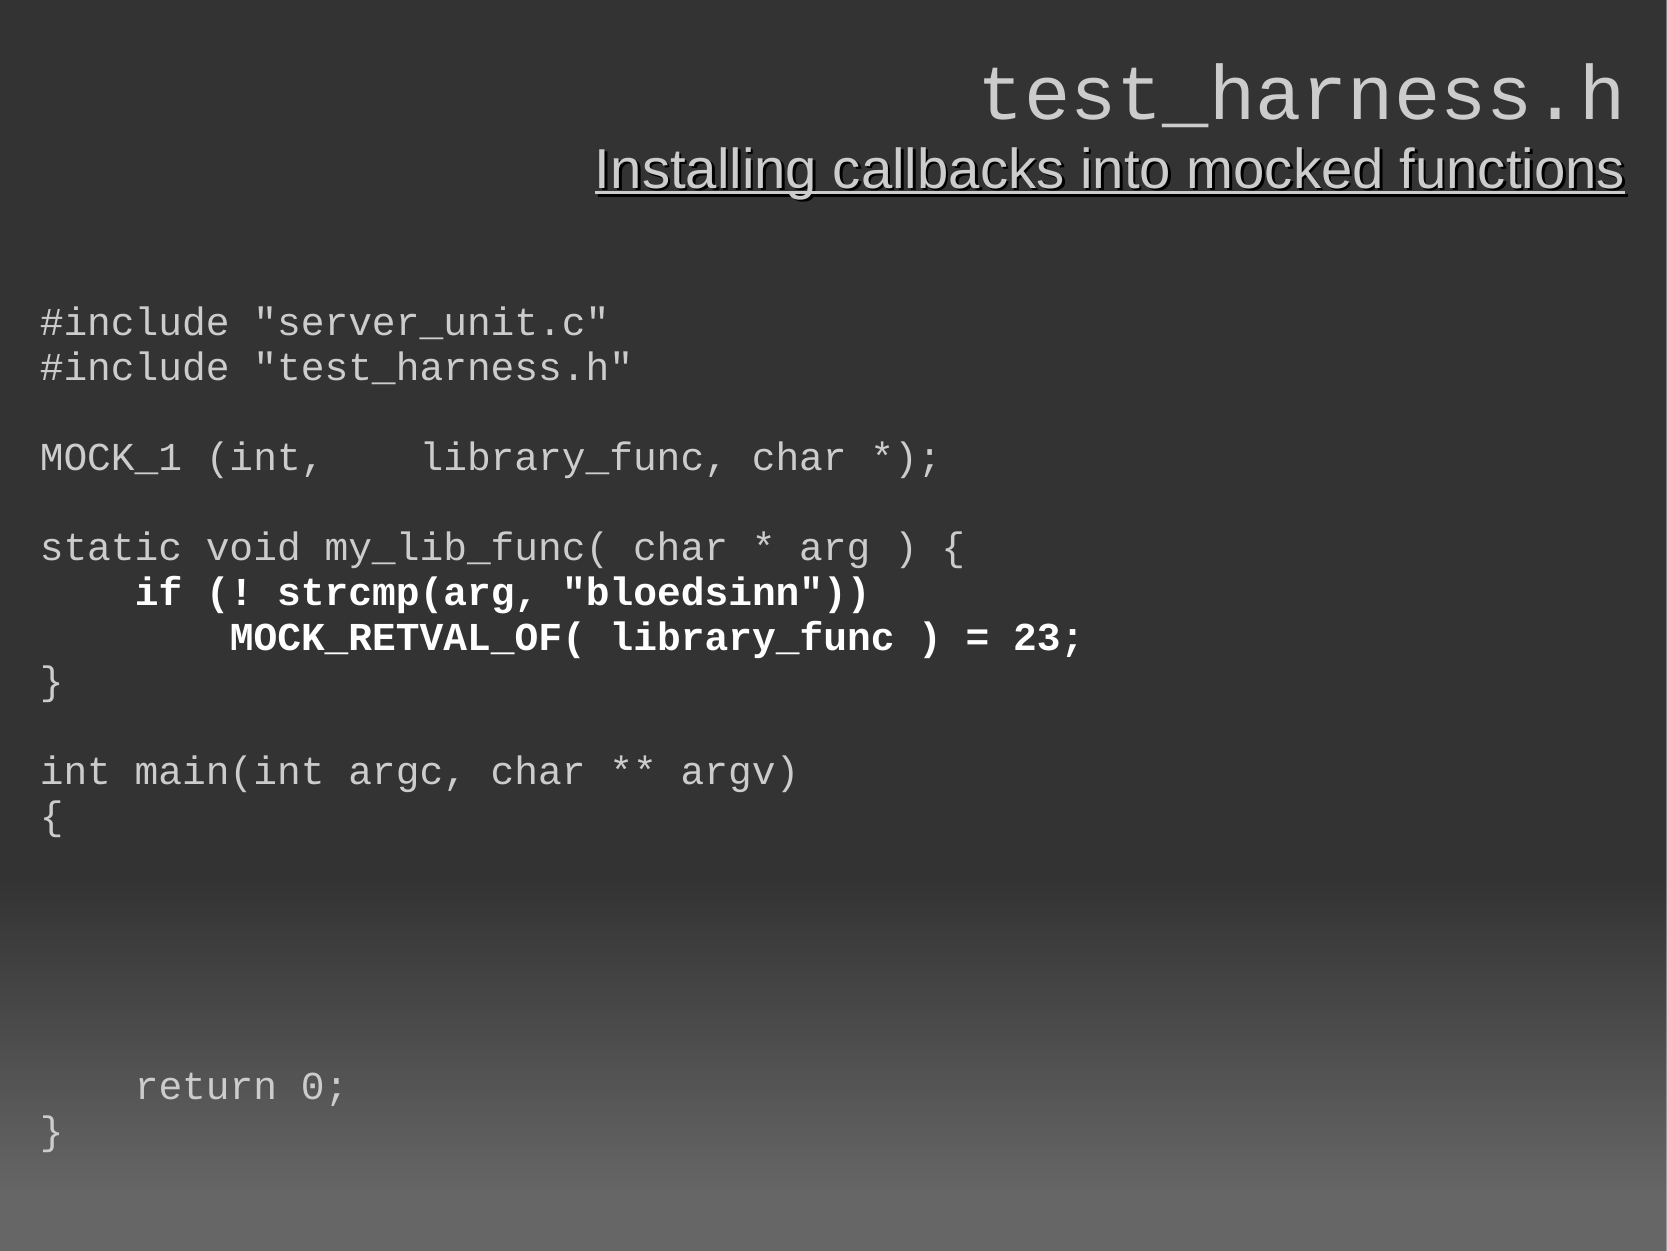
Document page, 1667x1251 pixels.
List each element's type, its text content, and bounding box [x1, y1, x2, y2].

picture [0, 0, 1667, 1251]
title test_harness.h Installing callbacks into mocked functions [39, 49, 1626, 233]
list #include "server_unit.c" #include "test_harness.h" MOCK_1 (int, library_func, char *); static void my_lib_func( char * arg ) { if (! strcmp(arg, "bloedsinn")) MOCK_RETVAL_OF( library_func ) = 23; } int main(int argc, char ** argv) { return 0; } [39, 299, 1626, 1199]
